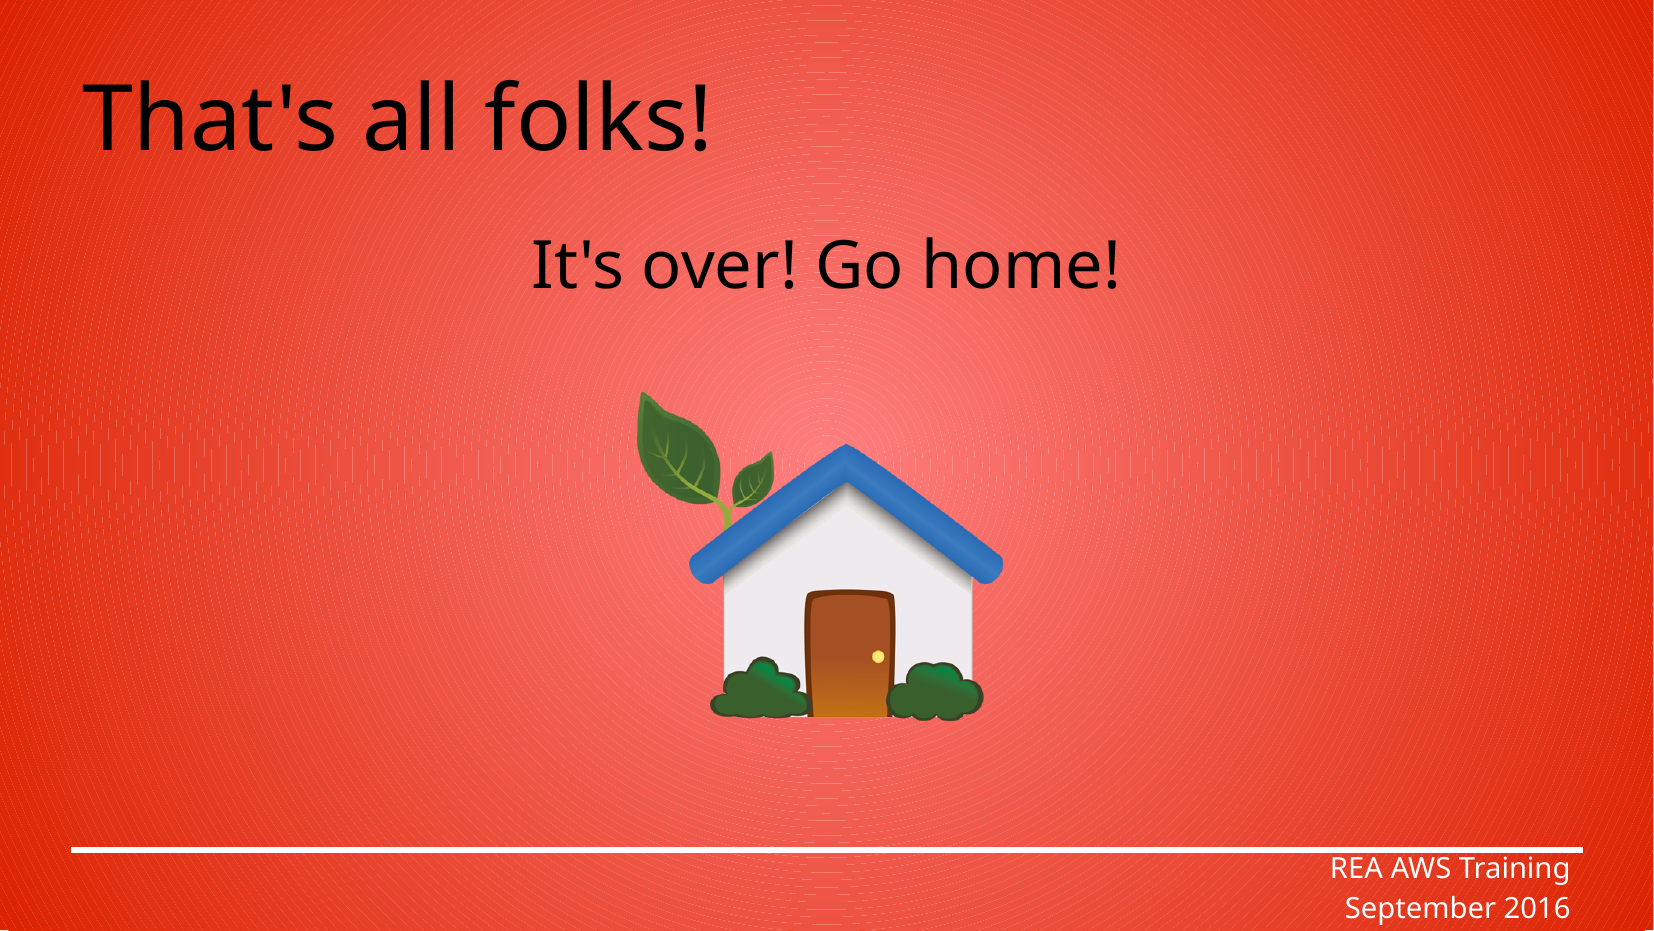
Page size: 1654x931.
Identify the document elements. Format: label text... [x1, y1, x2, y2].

title That's all folks! [82, 37, 1571, 193]
list It's over! Go home! [82, 217, 1571, 758]
picture [637, 392, 1003, 721]
